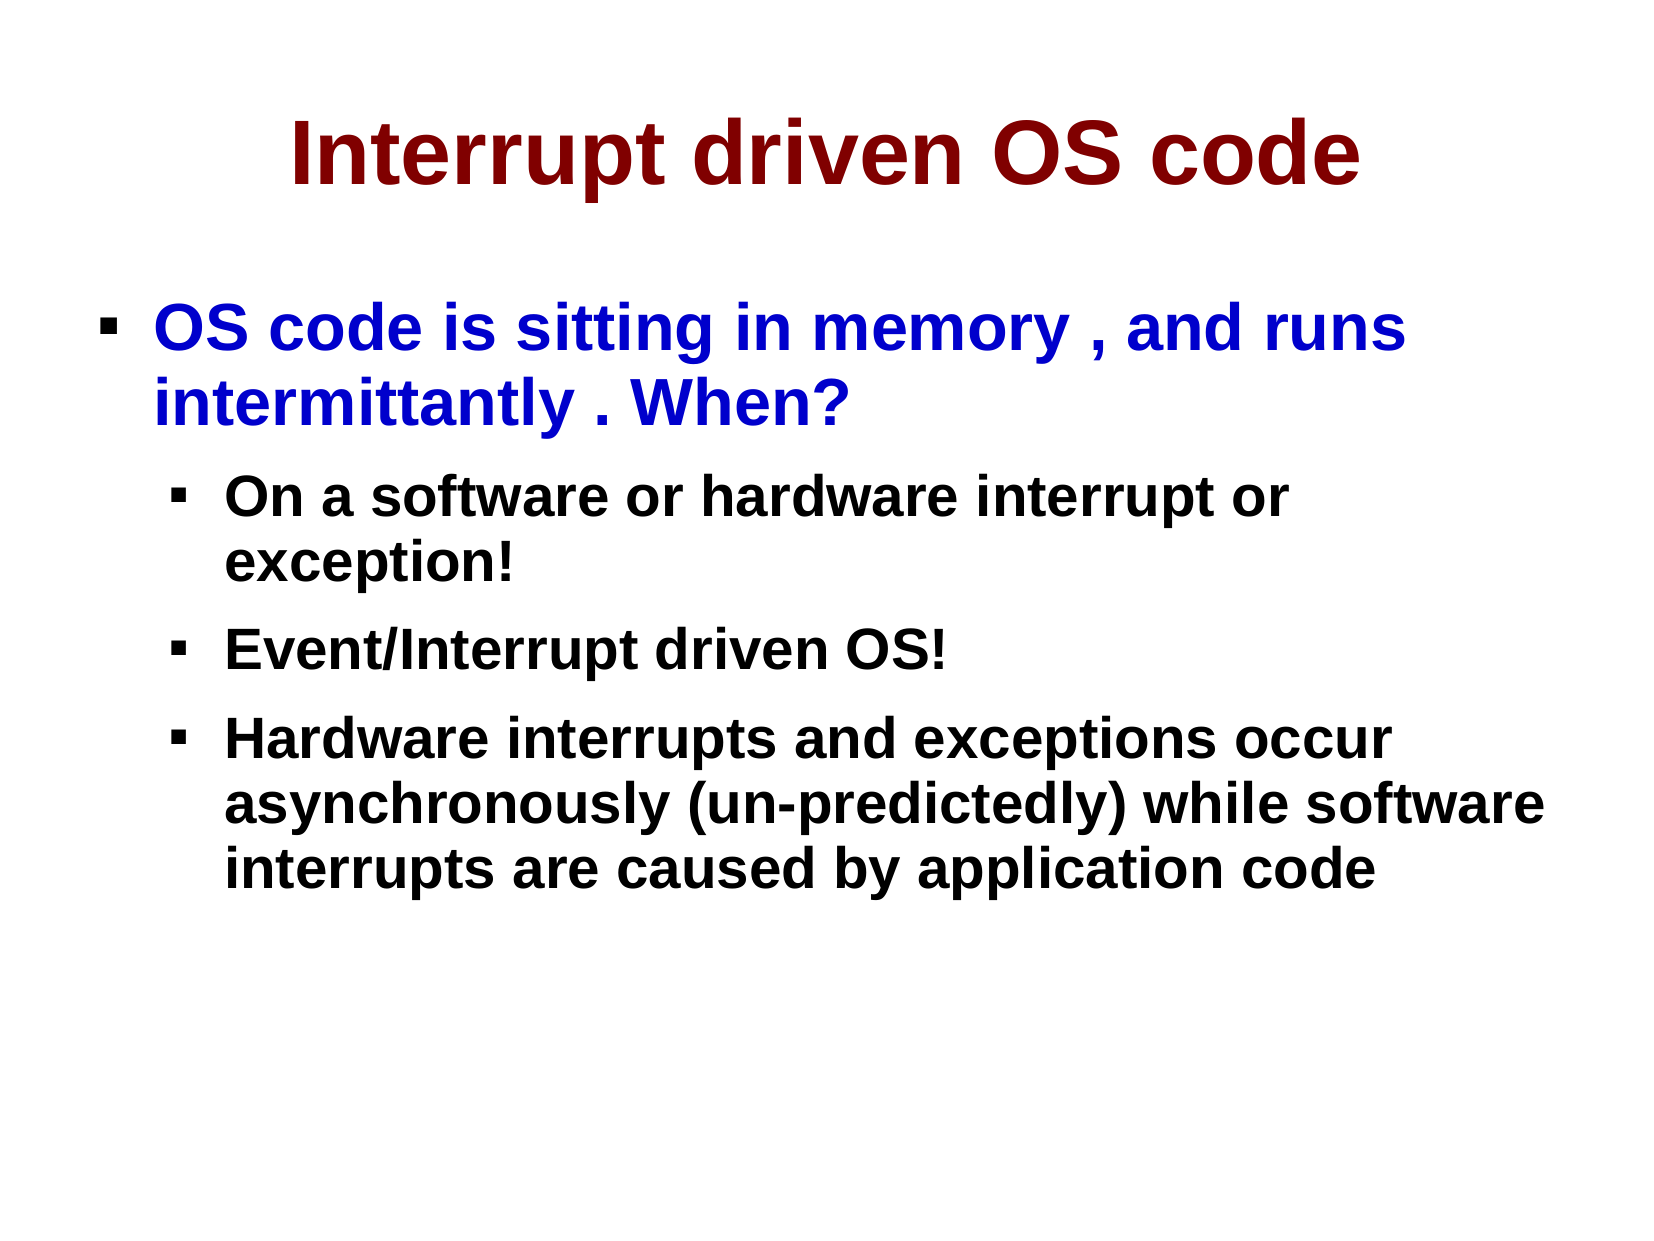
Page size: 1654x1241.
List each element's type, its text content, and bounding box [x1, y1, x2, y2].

list OS code is sitting in memory , and runs intermittantly . When? On a software or hardware interrupt or exception! Event/Interrupt driven OS! Hardware interrupts and exceptions occur asynchronously (un-predictedly) while software interrupts are caused by application code [82, 290, 1571, 1010]
title Interrupt driven OS code [82, 49, 1571, 257]
